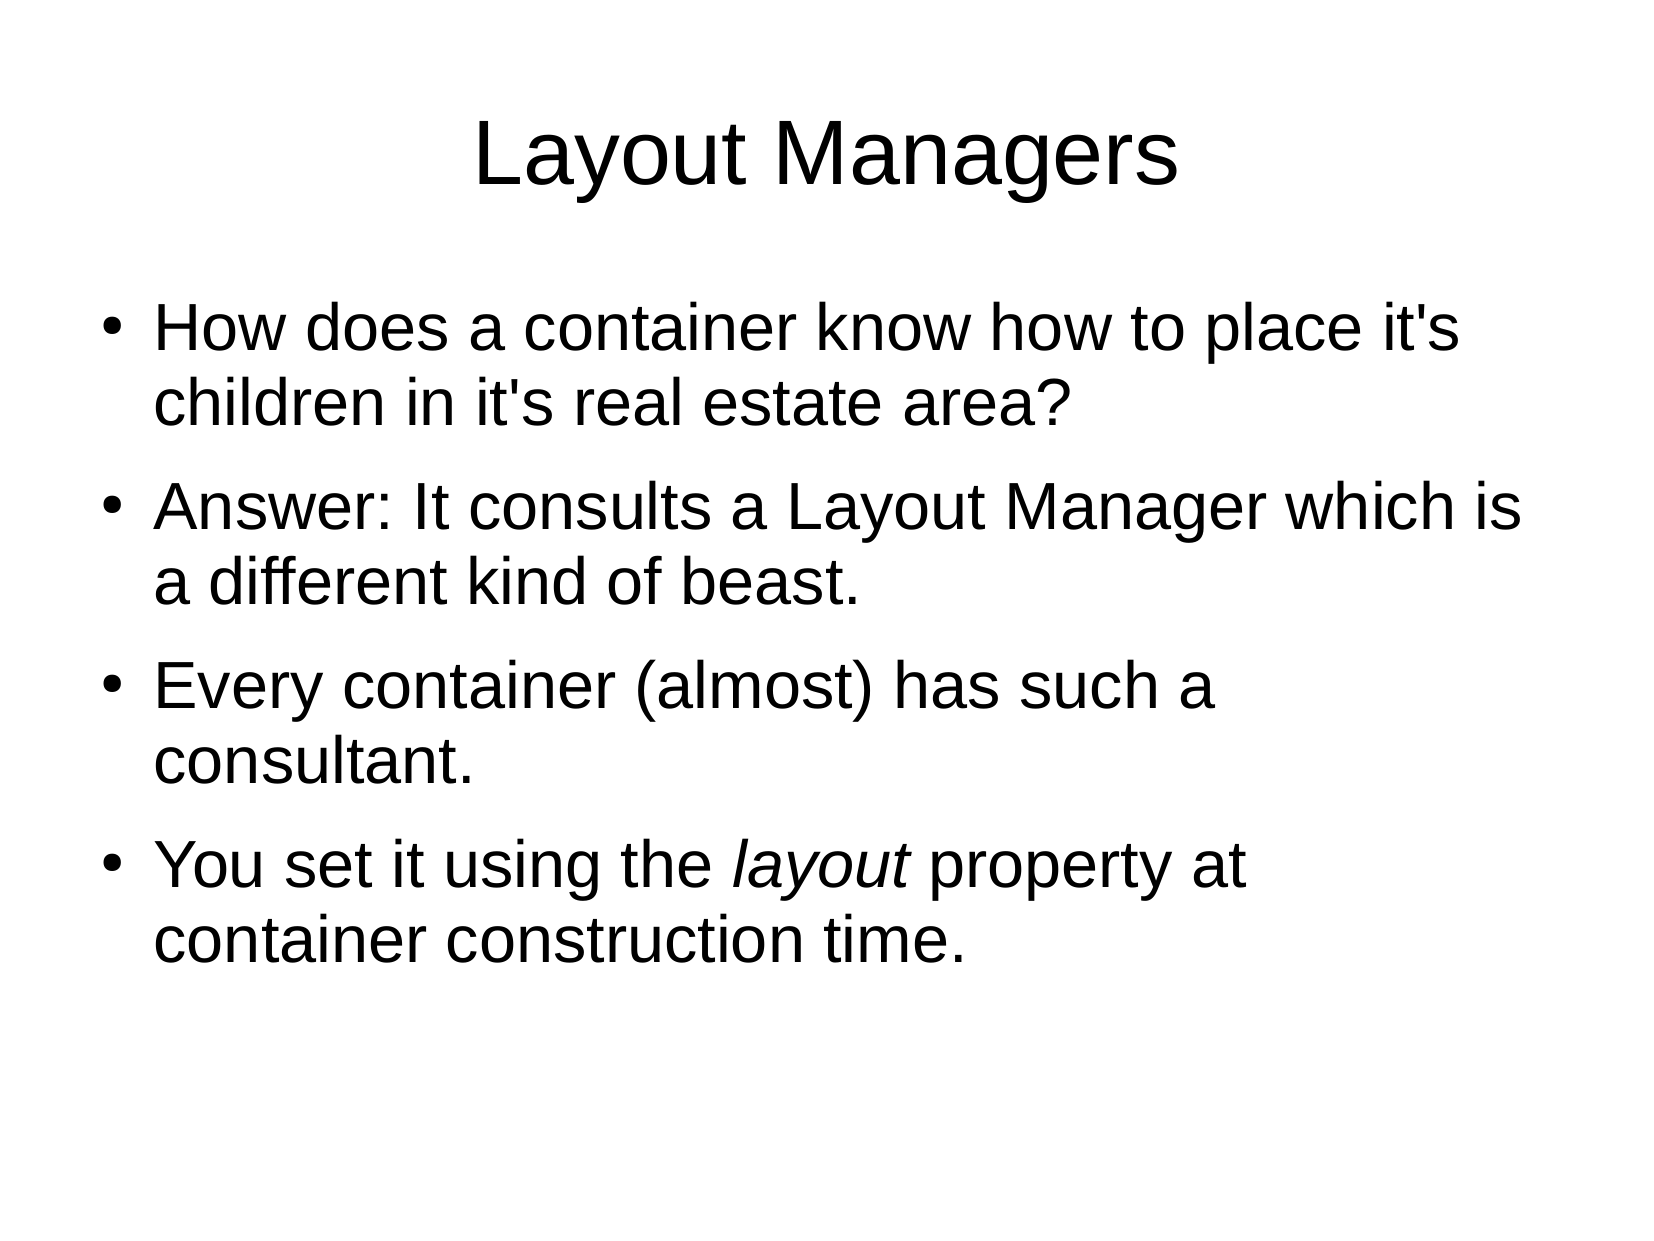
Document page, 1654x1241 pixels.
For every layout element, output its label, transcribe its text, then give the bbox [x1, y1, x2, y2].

list How does a container know how to place it's children in it's real estate area? Answer: It consults a Layout Manager which is a different kind of beast. Every container (almost) has such a consultant. You set it using the layout property at container construction time. [82, 290, 1538, 1186]
title Layout Managers [82, 49, 1571, 257]
